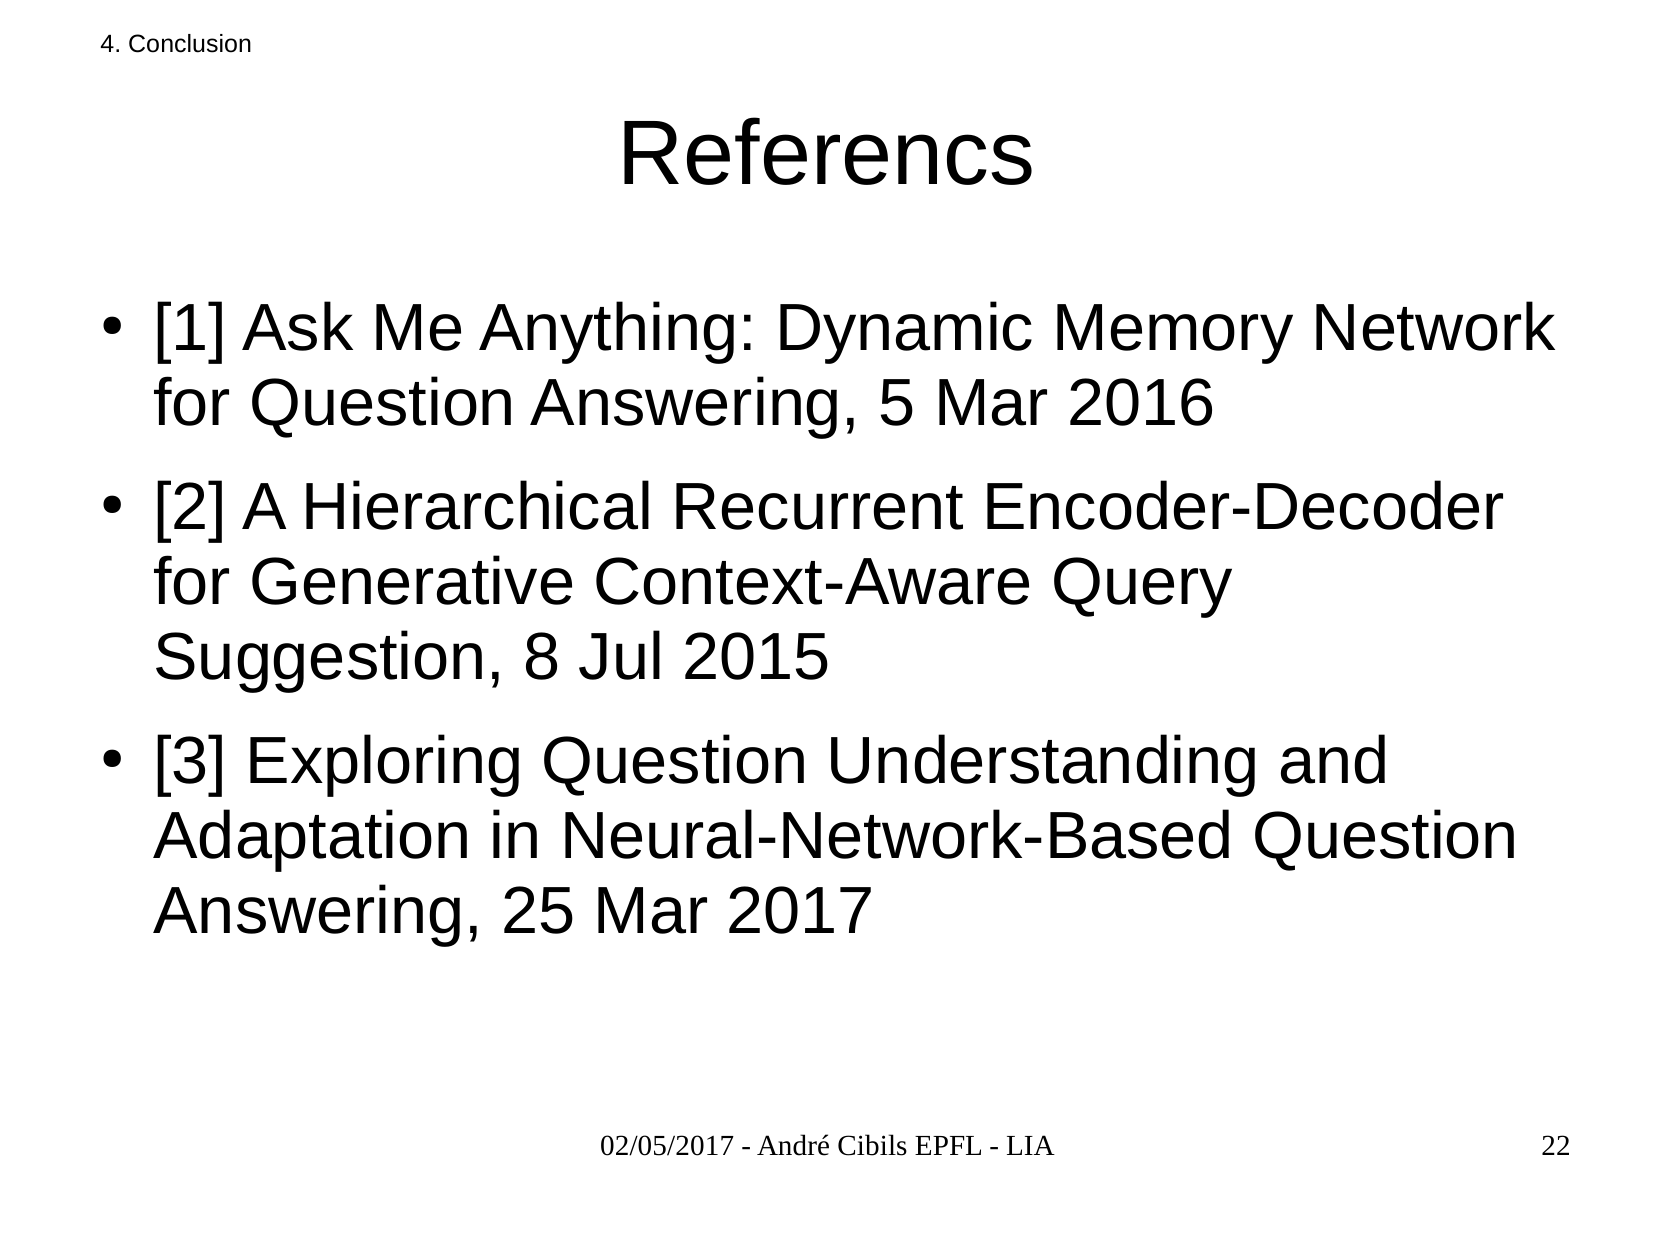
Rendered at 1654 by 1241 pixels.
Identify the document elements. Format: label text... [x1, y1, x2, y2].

list [1] Ask Me Anything: Dynamic Memory Network for Question Answering, 5 Mar 2016 [2] A Hierarchical Recurrent Encoder-Decoder for Generative Context-Aware Query Suggestion, 8 Jul 2015 [3] Exploring Question Understanding and Adaptation in Neural-Network-Based Question Answering, 25 Mar 2017 [82, 290, 1571, 1109]
list 4. Conclusion [29, 29, 945, 58]
title Referencs [82, 49, 1571, 257]
